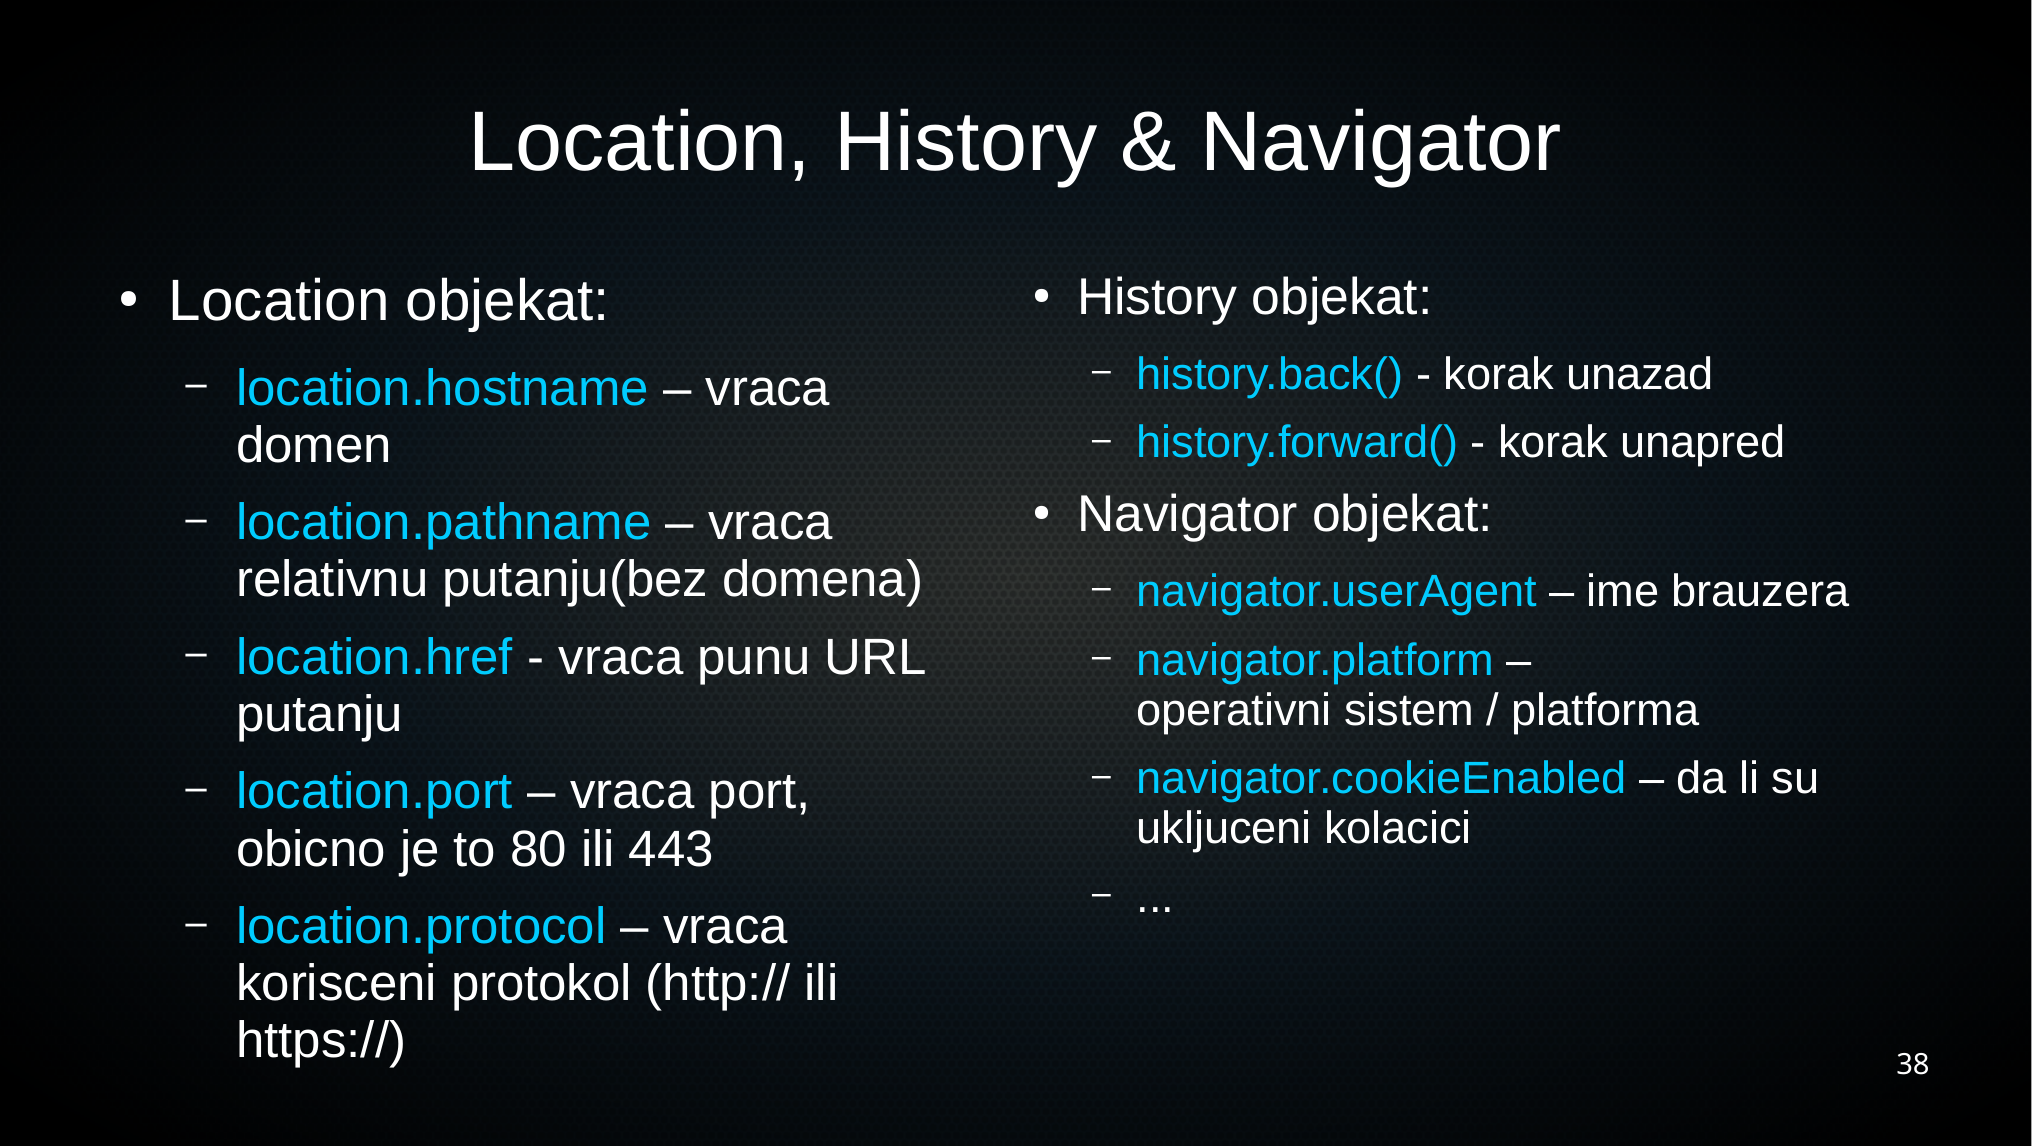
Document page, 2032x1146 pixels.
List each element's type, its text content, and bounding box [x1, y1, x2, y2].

title Location, History & Navigator [101, 45, 1930, 237]
list History objekat: history.back() - korak unazad history.forward() - korak unapred Navigator objekat: navigator.userAgent – ime brauzera navigator.platform – operativni sistem / platforma navigator.cookieEnabled – da li su ukljuceni kolacici ... [1017, 268, 1891, 933]
list Location objekat: location.hostname – vraca domen location.pathname – vraca relativnu putanju(bez domena) location.href - vraca punu URL putanju location.port – vraca port, obicno je to 80 ili 443 location.protocol – vraca korisceni protokol (http:// ili https://) [101, 268, 974, 1075]
picture [0, 0, 2032, 1146]
